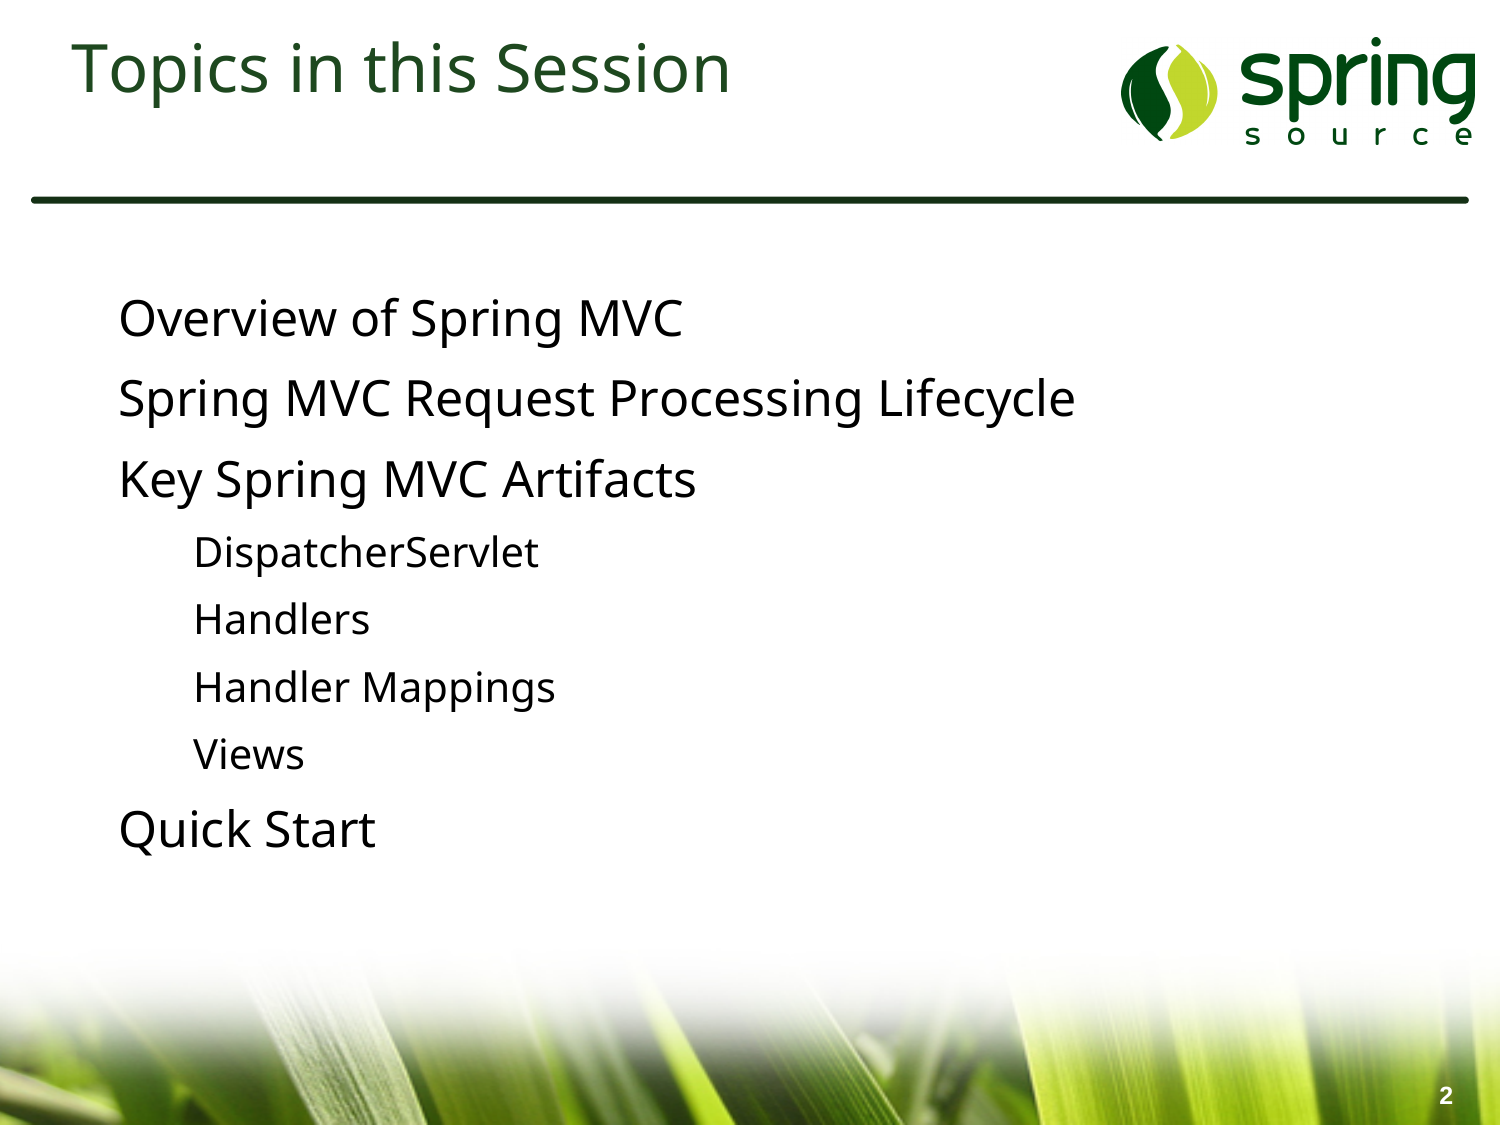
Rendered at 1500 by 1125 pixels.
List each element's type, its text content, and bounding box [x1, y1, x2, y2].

picture [1121, 37, 1475, 145]
list Overview of Spring MVC Spring MVC Request Processing Lifecycle Key Spring MVC Artifacts DispatcherServlet Handlers Handler Mappings Views Quick Start [103, 275, 1394, 938]
title Topics in this Session [56, 13, 1089, 176]
picture [0, 944, 1500, 1125]
